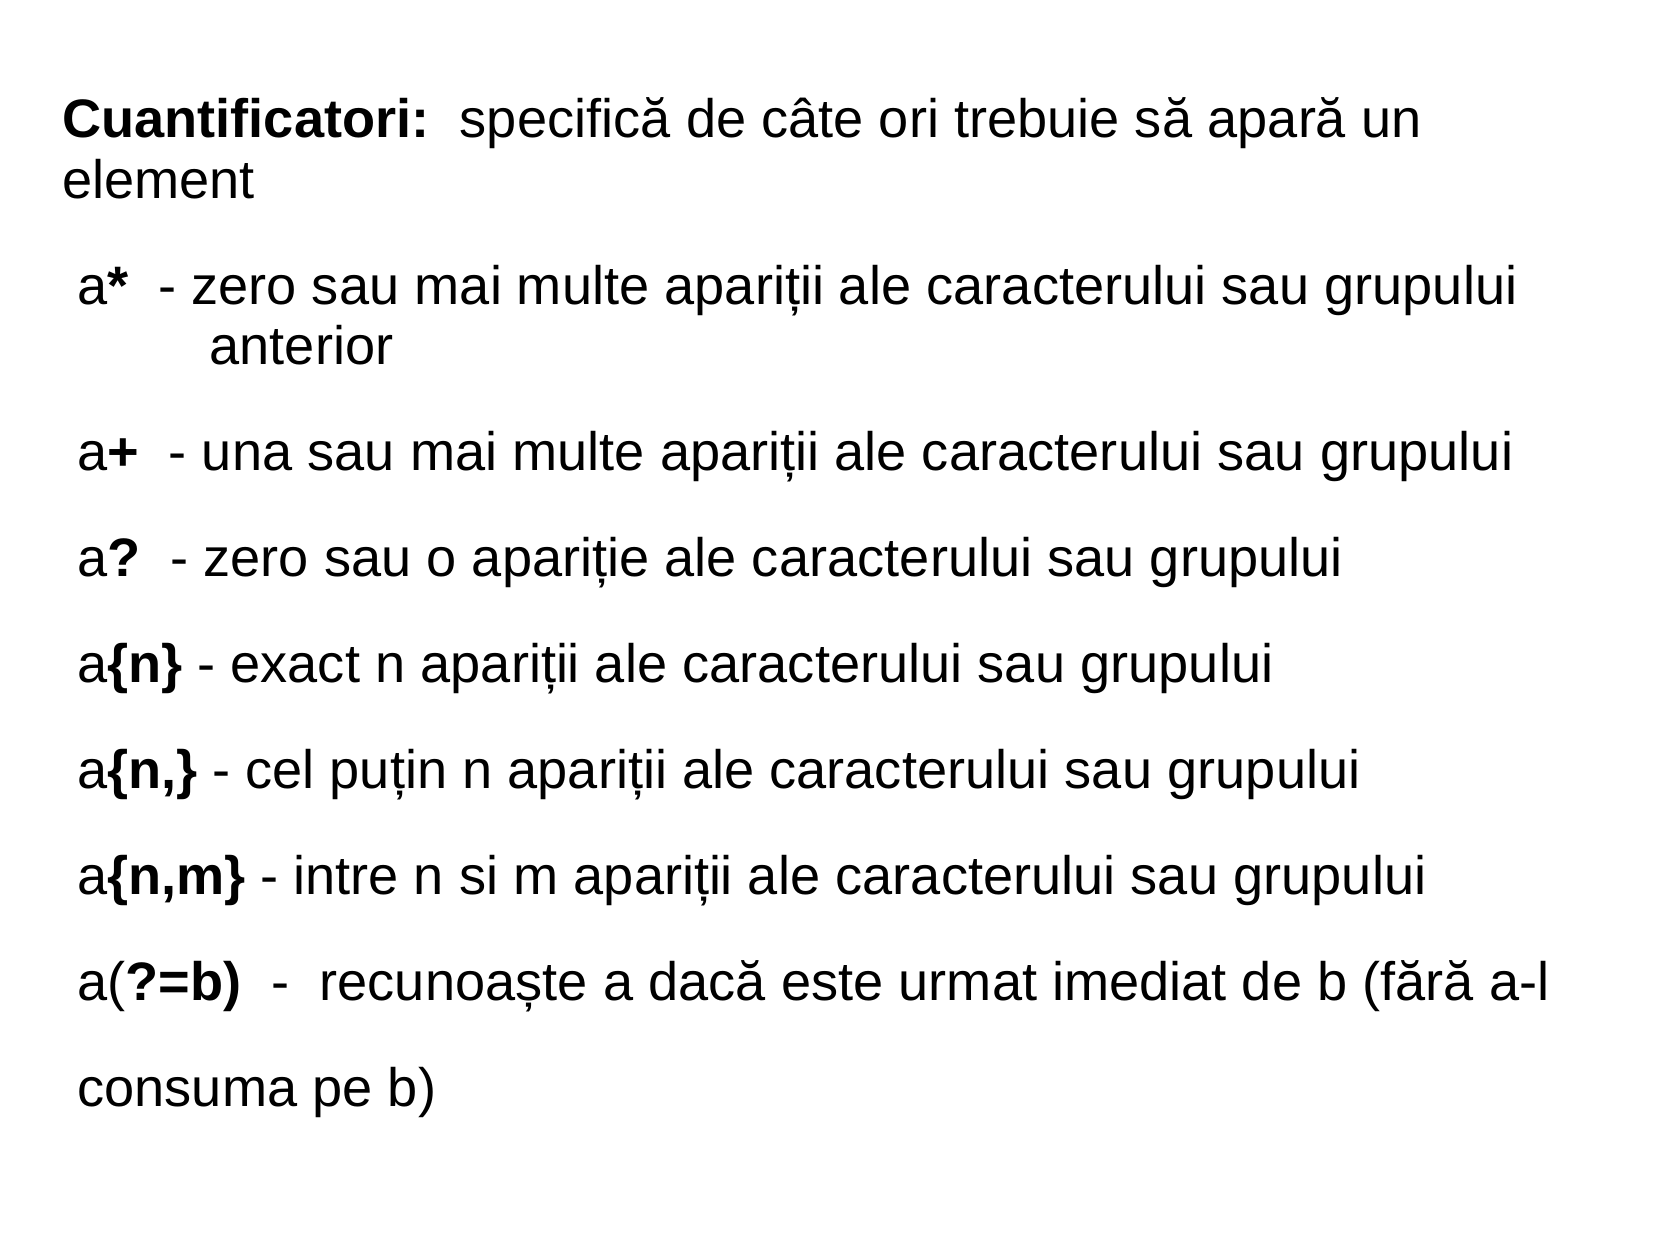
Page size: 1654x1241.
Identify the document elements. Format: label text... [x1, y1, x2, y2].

text_box Cuantificatori: specifică de câte ori trebuie să apară un element a* - zero sau mai multe apariții ale caracterului sau grupului anterior a+ - una sau mai multe apariții ale caracterului sau grupului a? - zero sau o apariție ale caracterului sau grupului a{n} - exact n apariții ale caracterului sau grupului a{n,} - cel puțin n apariții ale caracterului sau grupului a{n,m} - intre n si m apariții ale caracterului sau grupului a(?=b) - recunoaște a dacă este urmat imediat de b (fără a-l consuma pe b) [47, 81, 1607, 1241]
